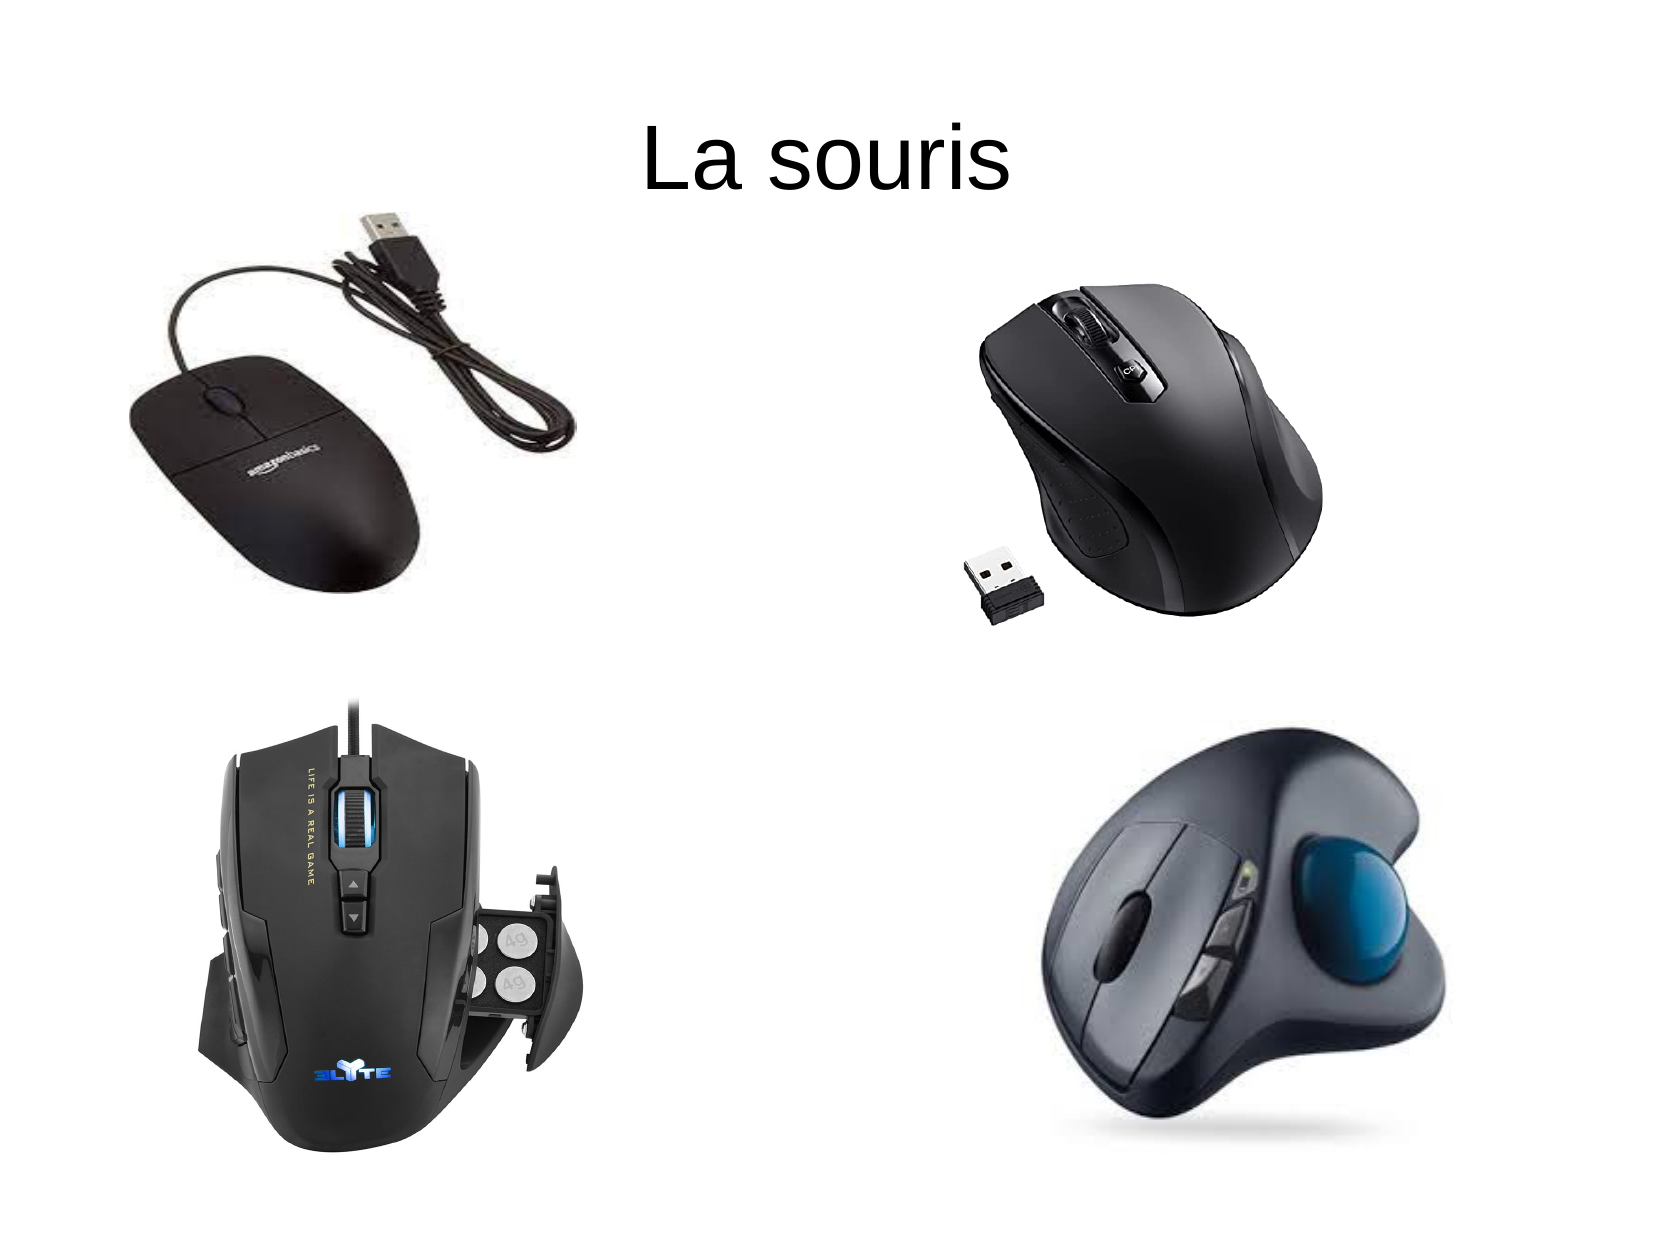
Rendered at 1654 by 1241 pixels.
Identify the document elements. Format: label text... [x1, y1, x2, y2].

title La souris [82, 49, 1571, 257]
picture [82, 647, 638, 1205]
picture [1021, 720, 1453, 1156]
picture [963, 283, 1323, 626]
picture [129, 212, 577, 594]
